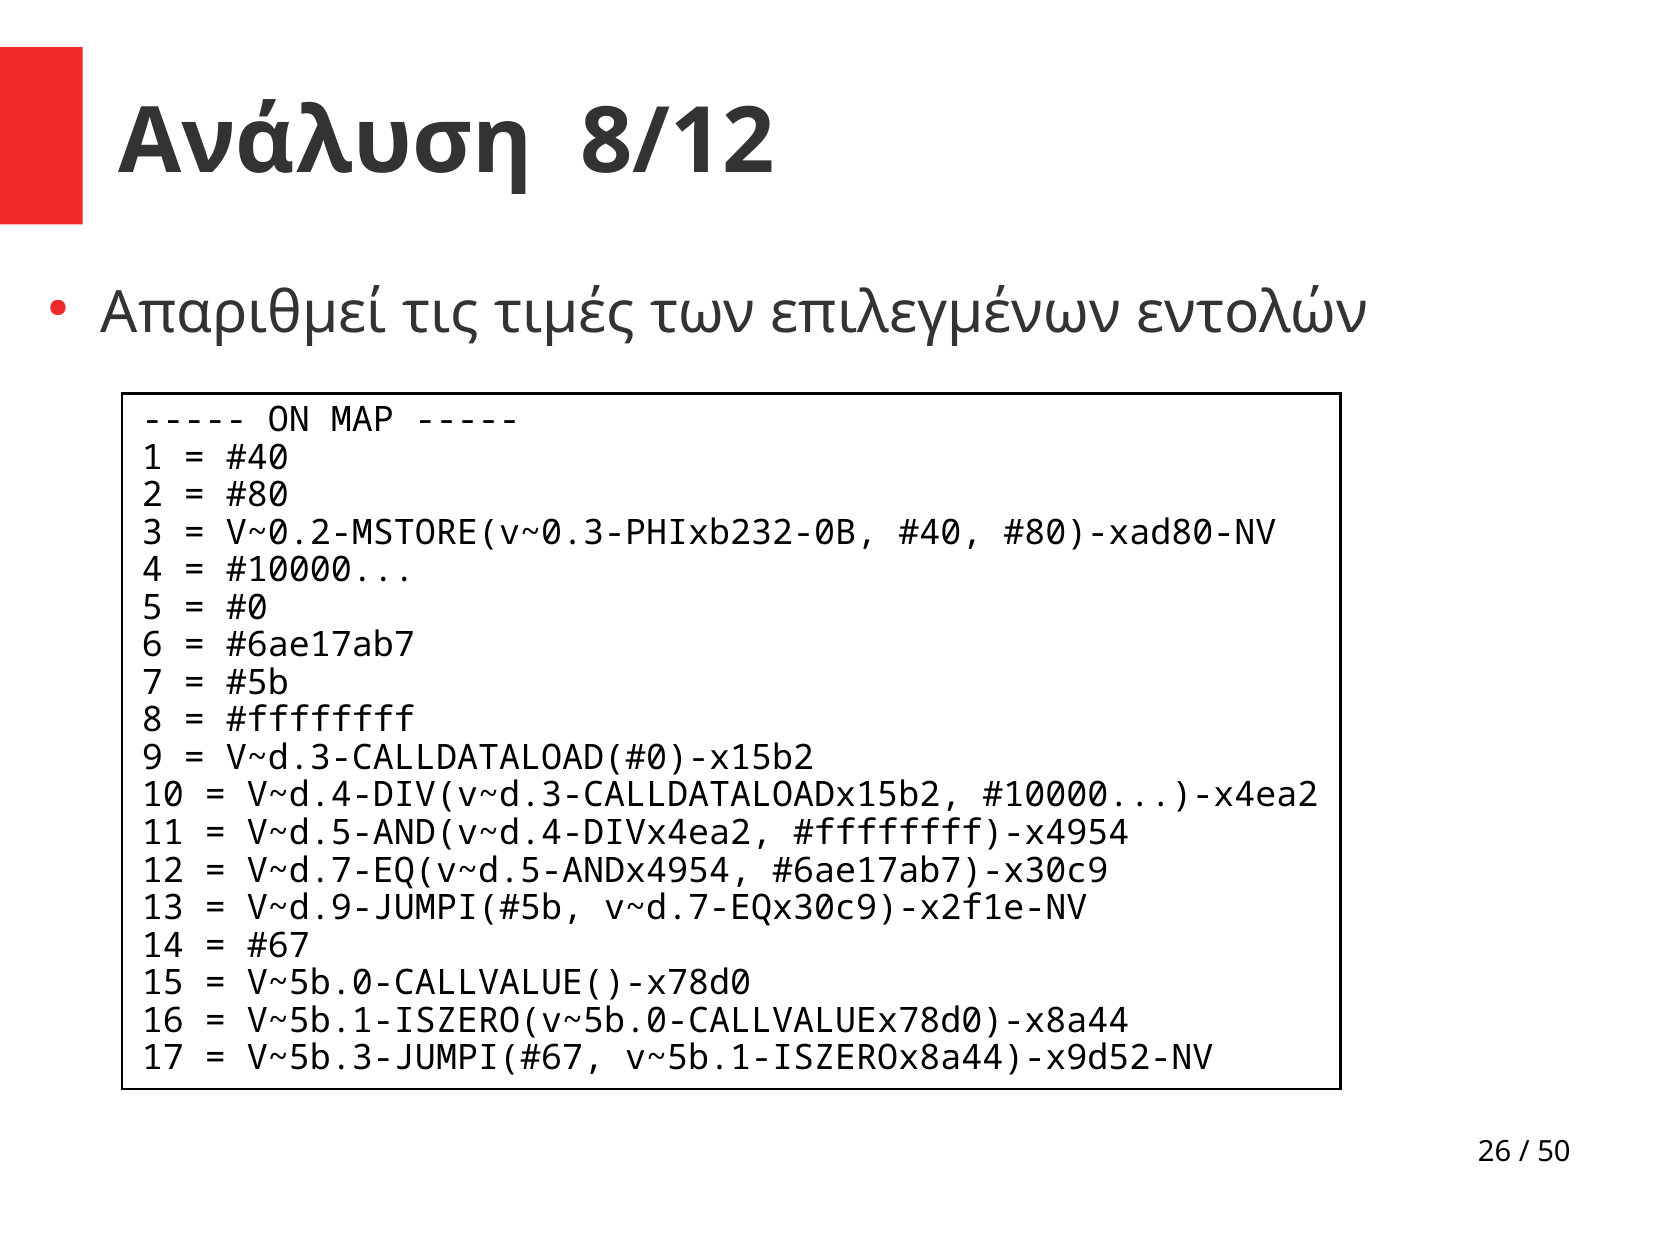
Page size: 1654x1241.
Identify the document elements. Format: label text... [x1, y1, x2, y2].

list Απαριθμεί τις τιμές των επιλεγμένων εντολών [30, 270, 1621, 376]
title Ανάλυση 8/12 [118, 33, 1571, 241]
picture [110, 381, 1352, 1102]
